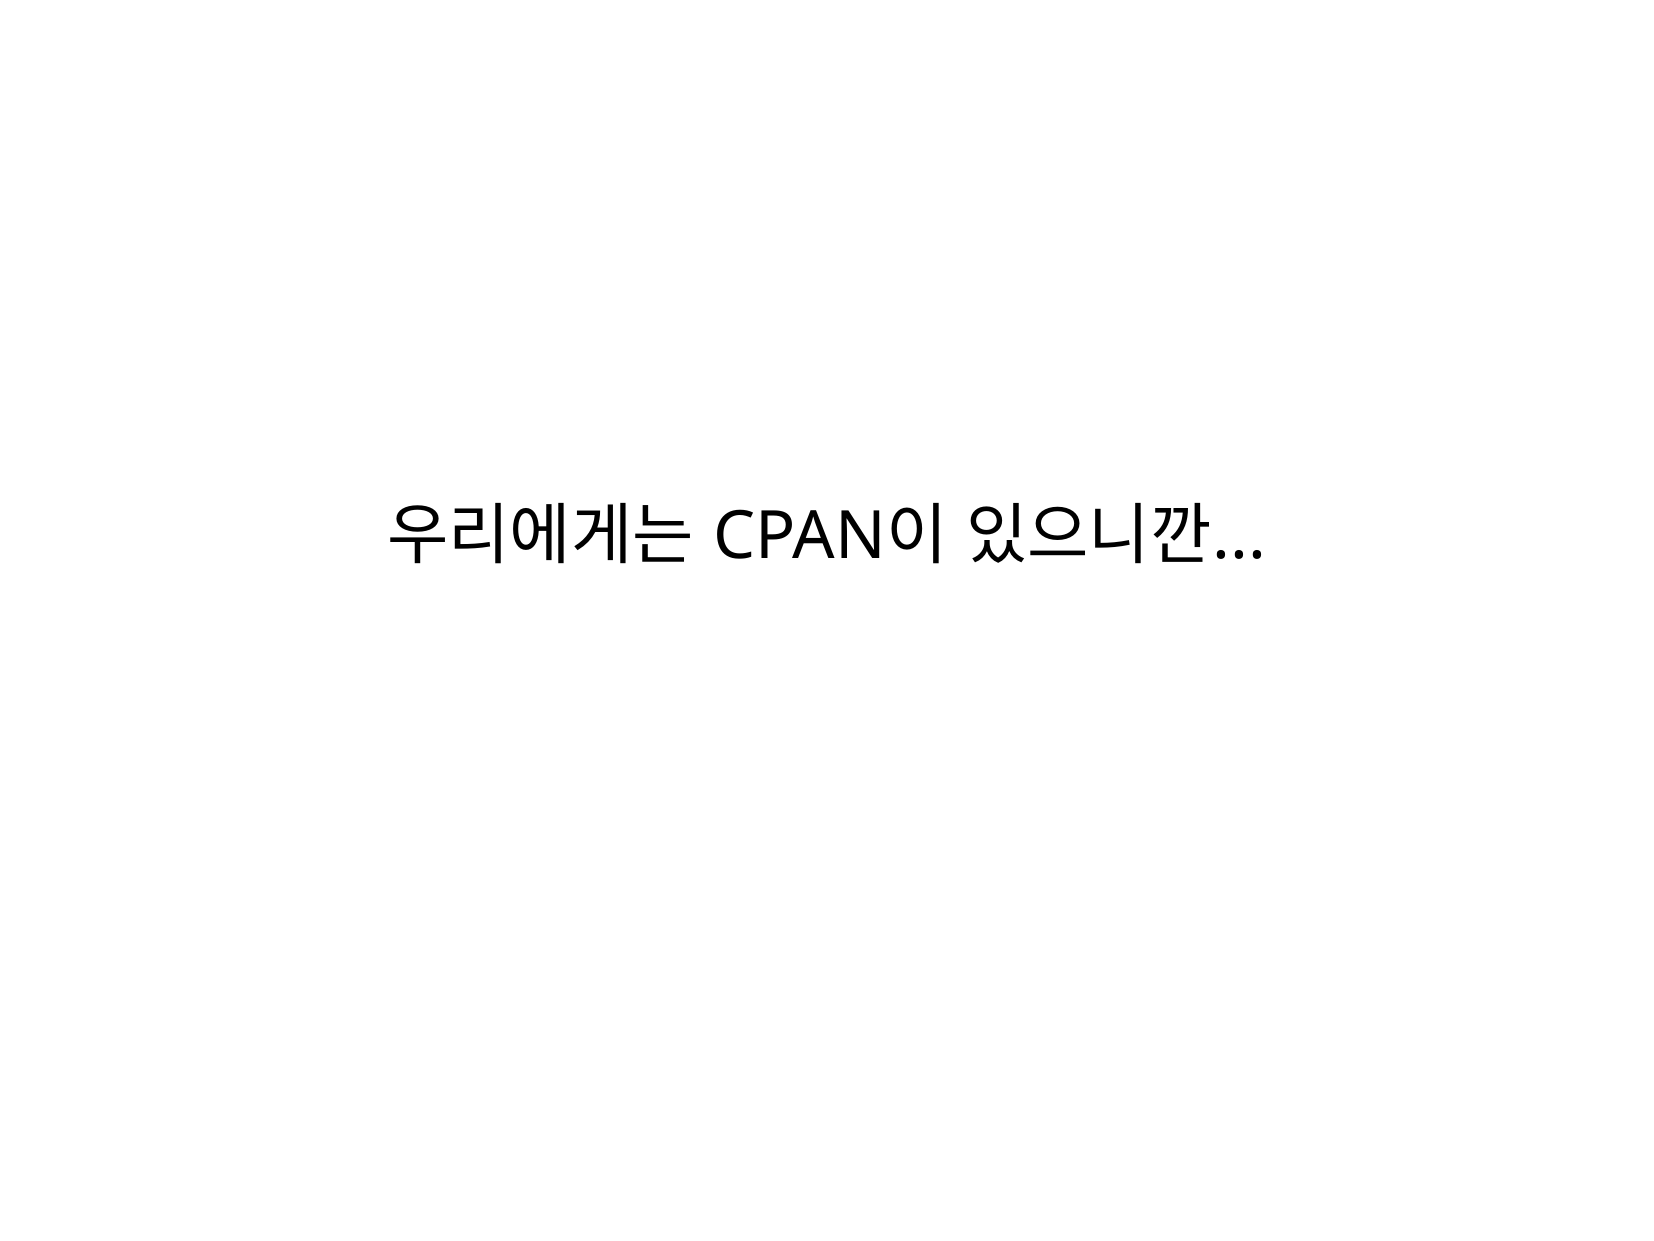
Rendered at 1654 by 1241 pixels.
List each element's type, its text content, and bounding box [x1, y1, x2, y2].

subtitle 우리에게는 CPAN이 있으니깐... [82, 49, 1571, 1010]
